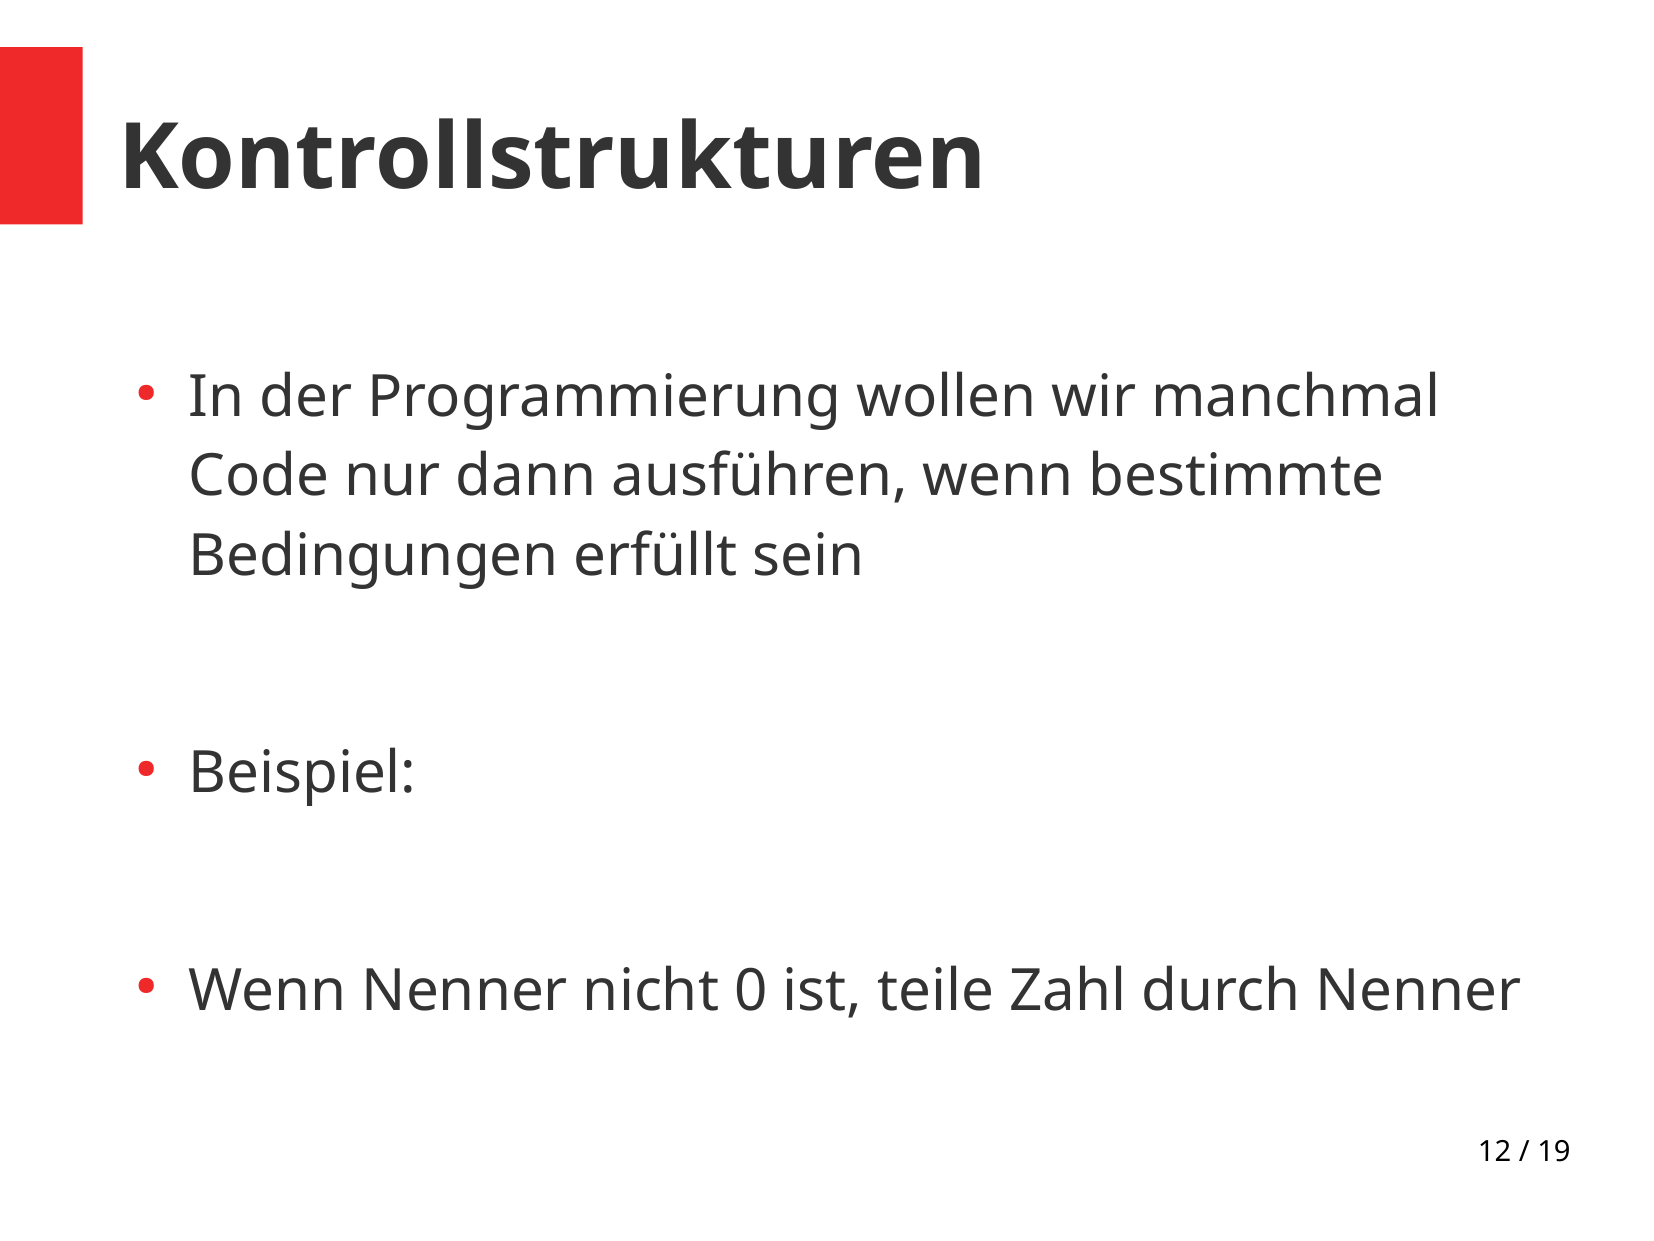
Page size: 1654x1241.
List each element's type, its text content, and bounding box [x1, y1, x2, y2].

list In der Programmierung wollen wir manchmal Code nur dann ausführen, wenn bestimmte Bedingungen erfüllt sein Beispiel: Wenn Nenner nicht 0 ist, teile Zahl durch Nenner [118, 354, 1536, 1074]
title Kontrollstrukturen [118, 49, 1571, 257]
